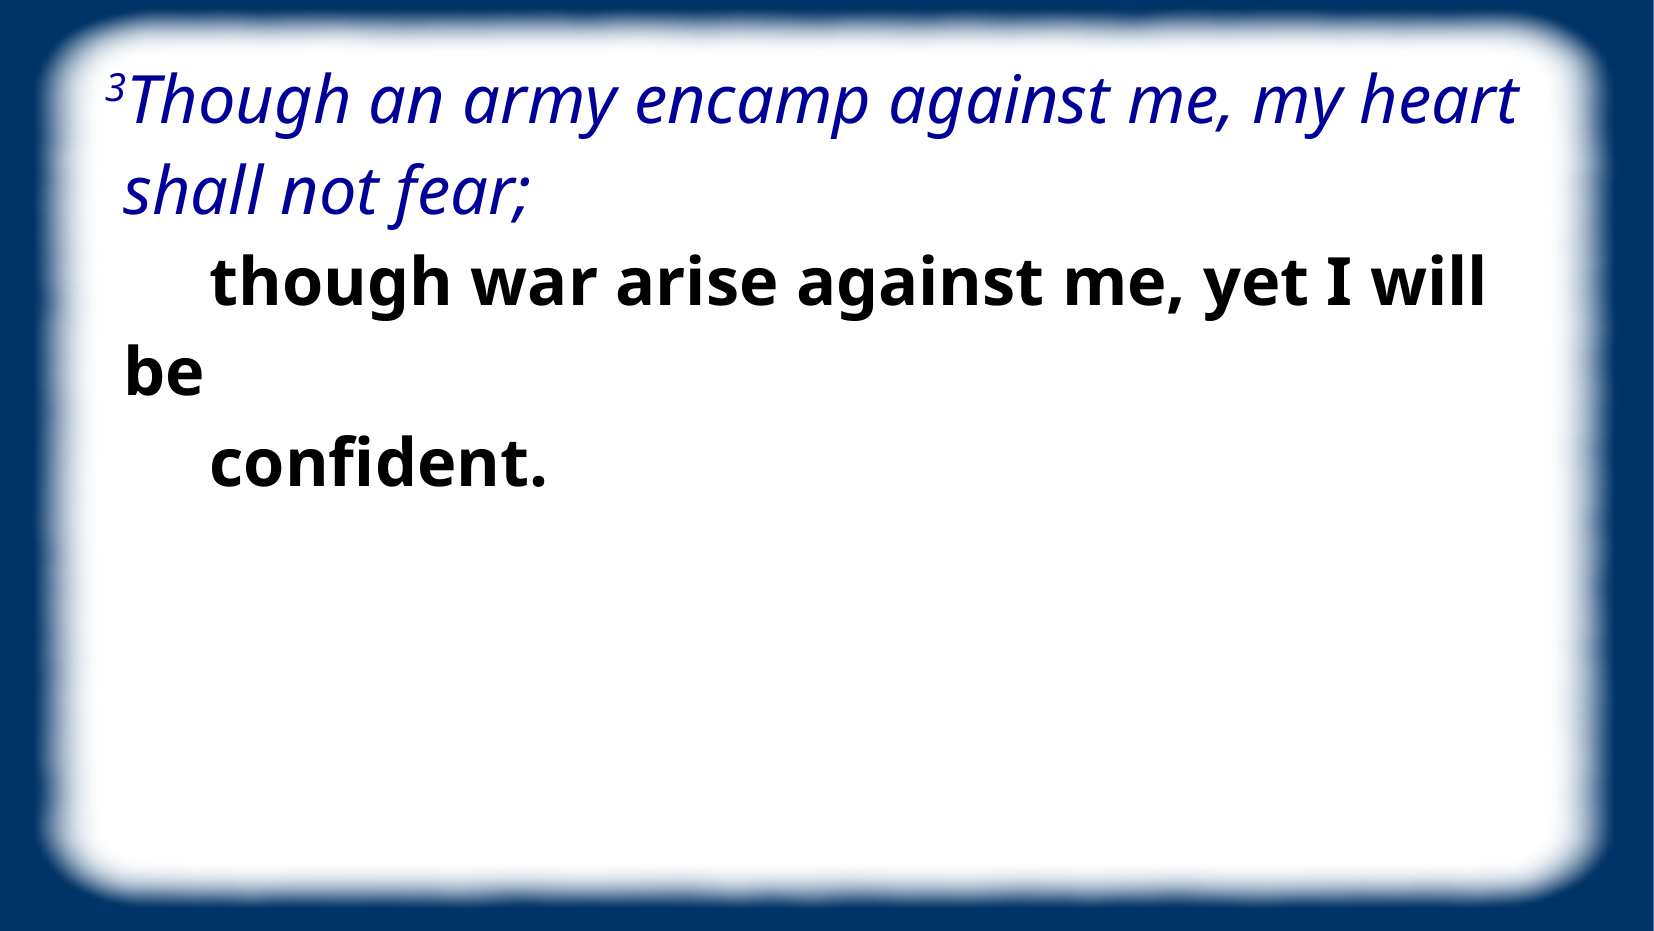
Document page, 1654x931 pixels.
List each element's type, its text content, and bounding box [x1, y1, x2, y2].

picture [0, 0, 1654, 931]
text_box 3Though an army encamp against me, my heart shall not fear; though war arise against me, yet I will be confident. [90, 44, 1561, 421]
